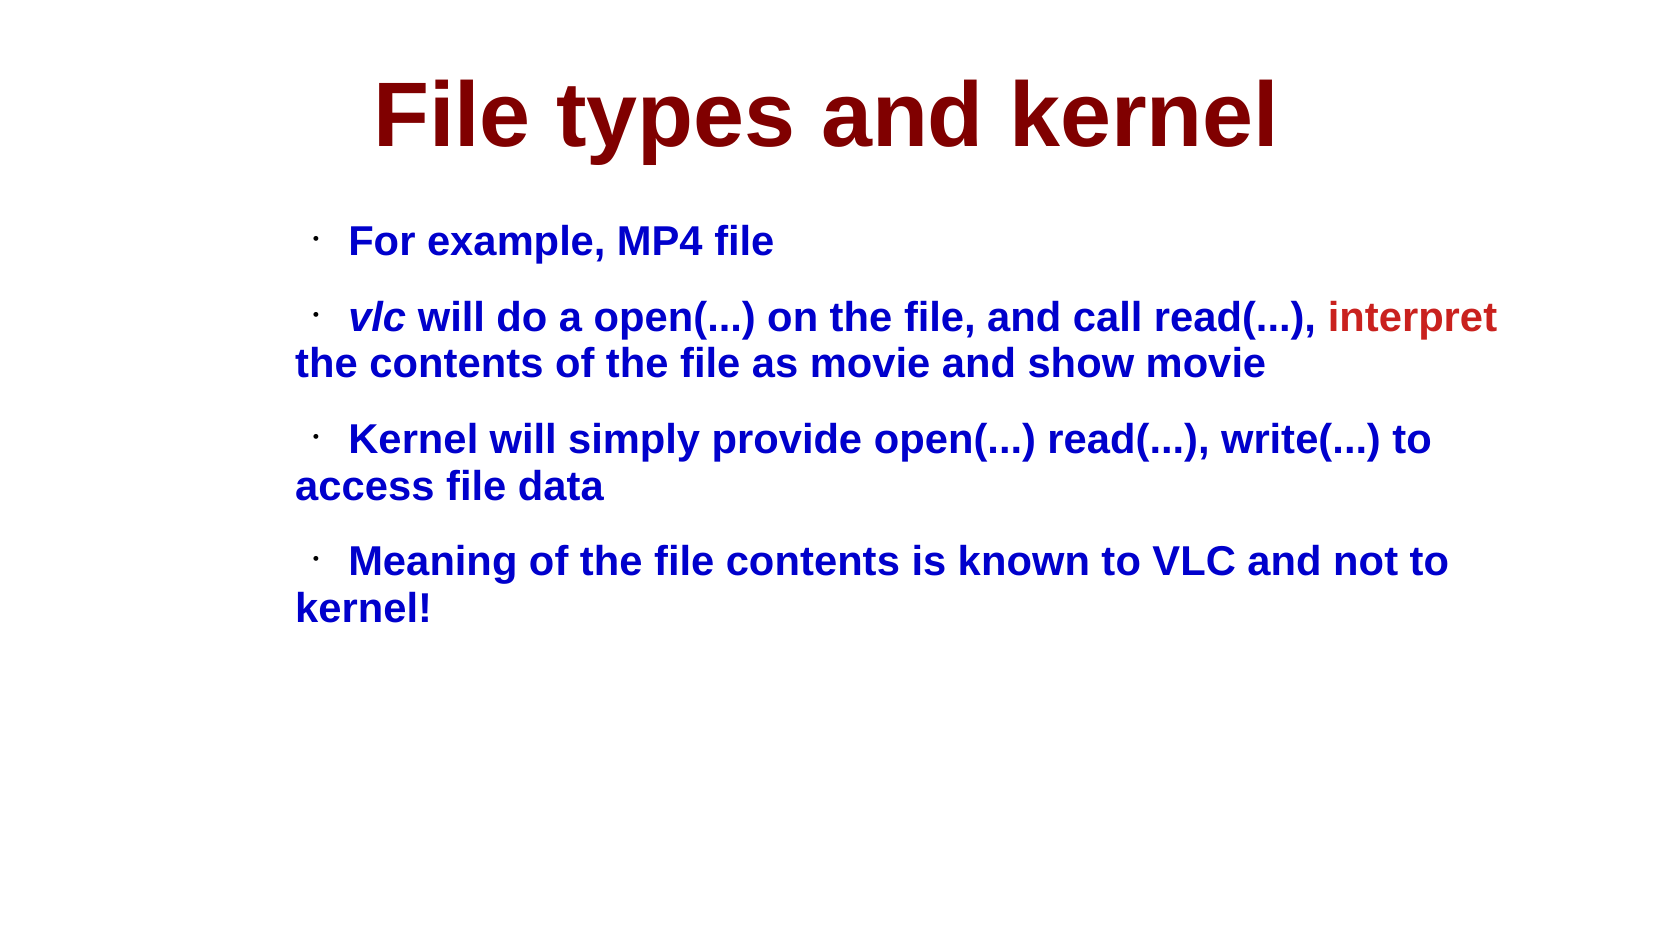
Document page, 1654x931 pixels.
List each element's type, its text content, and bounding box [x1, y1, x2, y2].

list For example, MP4 file vlc will do a open(...) on the file, and call read(...), interpret the contents of the file as movie and show movie Kernel will simply provide open(...) read(...), write(...) to access file data Meaning of the file contents is known to VLC and not to kernel! [82, 217, 1571, 757]
title File types and kernel [82, 37, 1571, 193]
